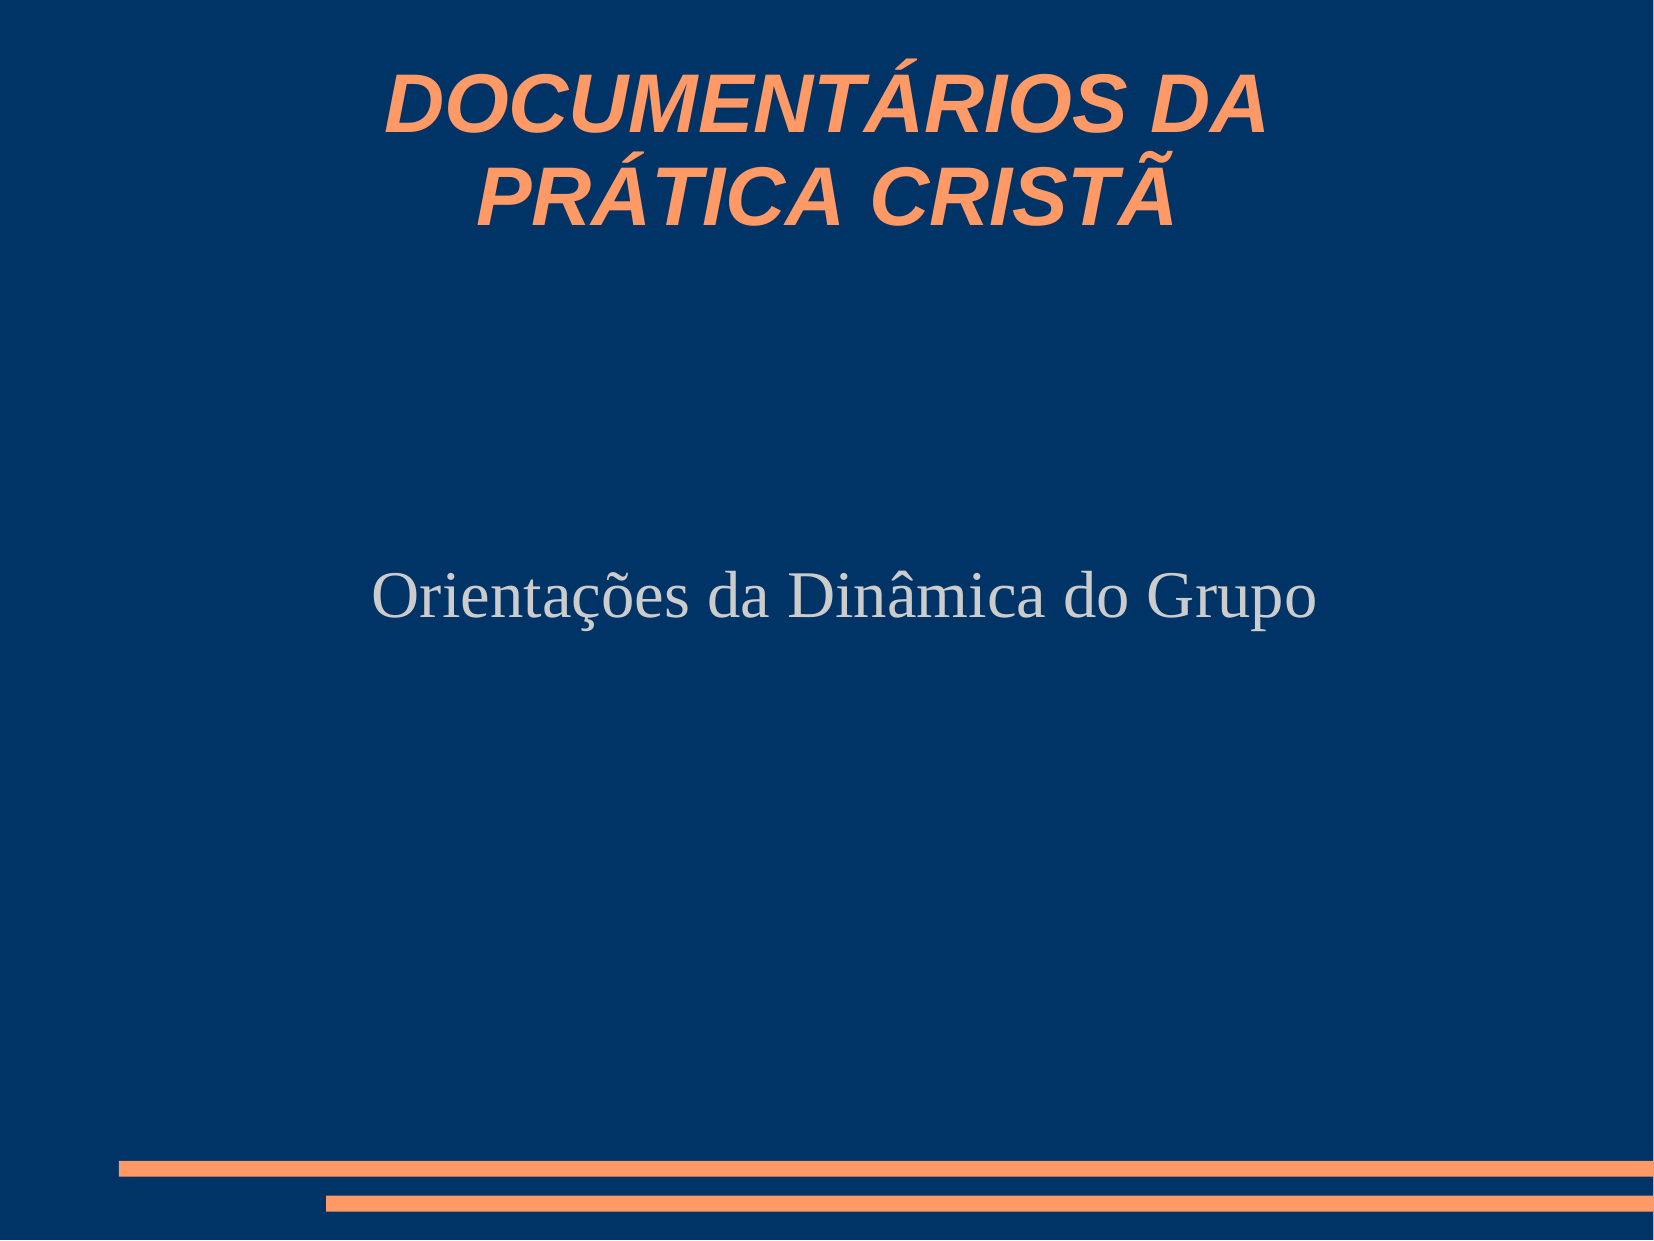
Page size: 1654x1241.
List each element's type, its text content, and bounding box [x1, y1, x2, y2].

title DOCUMENTÁRIOS DA PRÁTICA CRISTÃ [121, 46, 1534, 254]
subtitle Orientações da Dinâmica do Grupo [125, 185, 1565, 1004]
